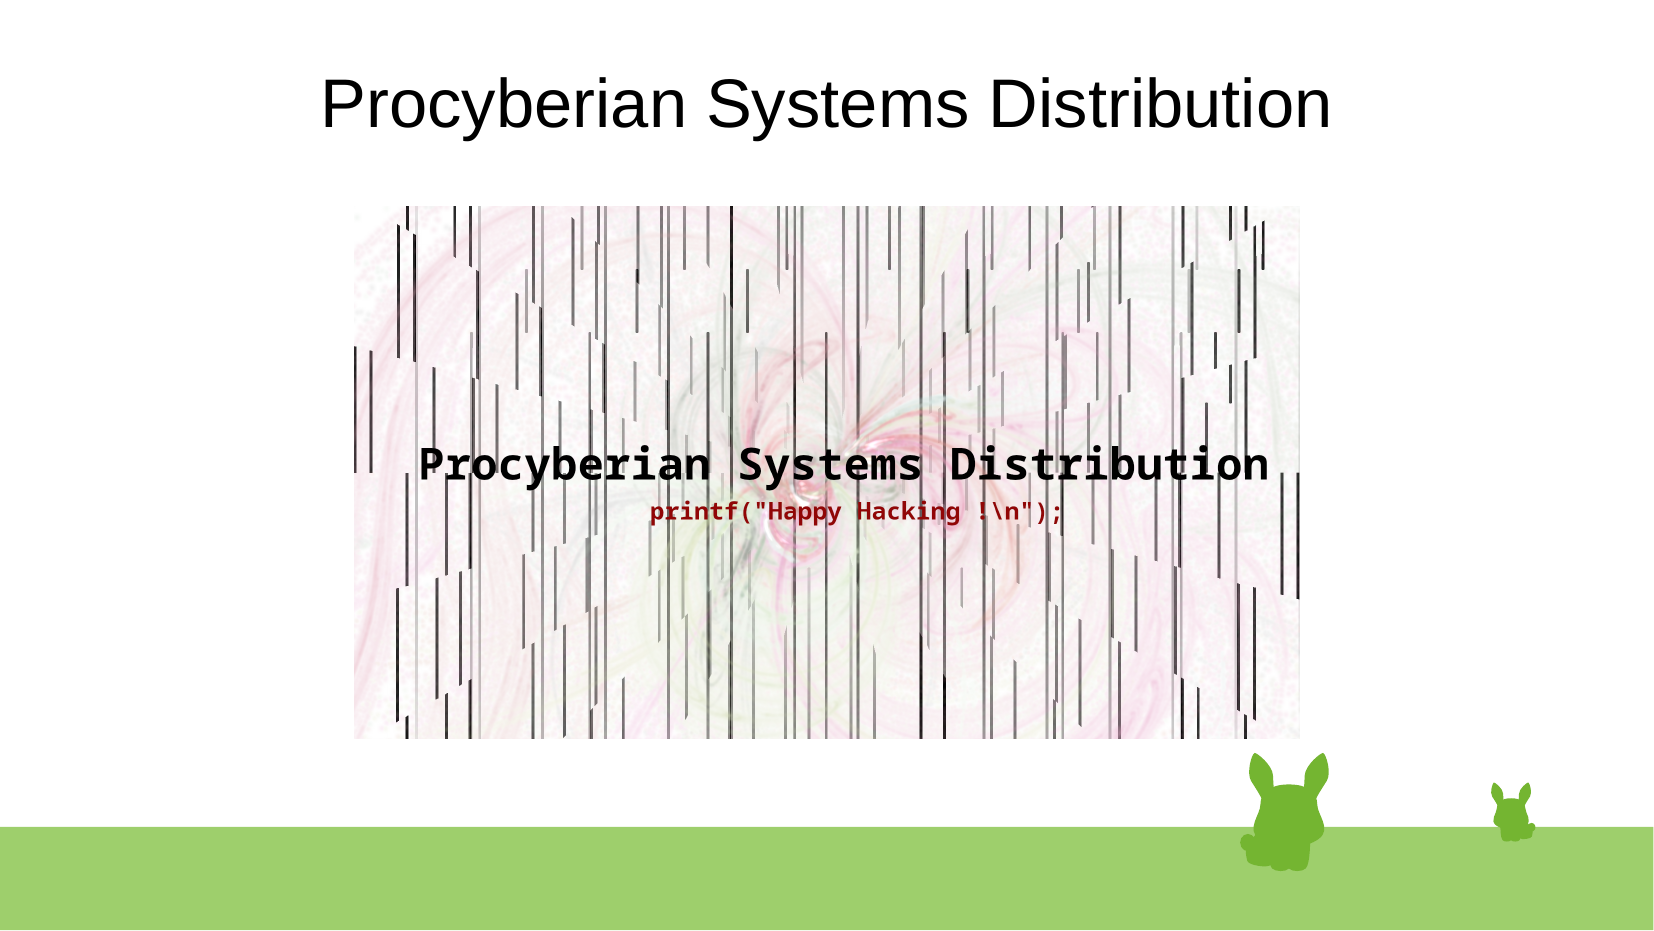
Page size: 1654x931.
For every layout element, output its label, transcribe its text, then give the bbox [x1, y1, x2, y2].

title Procyberian Systems Distribution [88, 29, 1565, 178]
picture [354, 206, 1300, 739]
